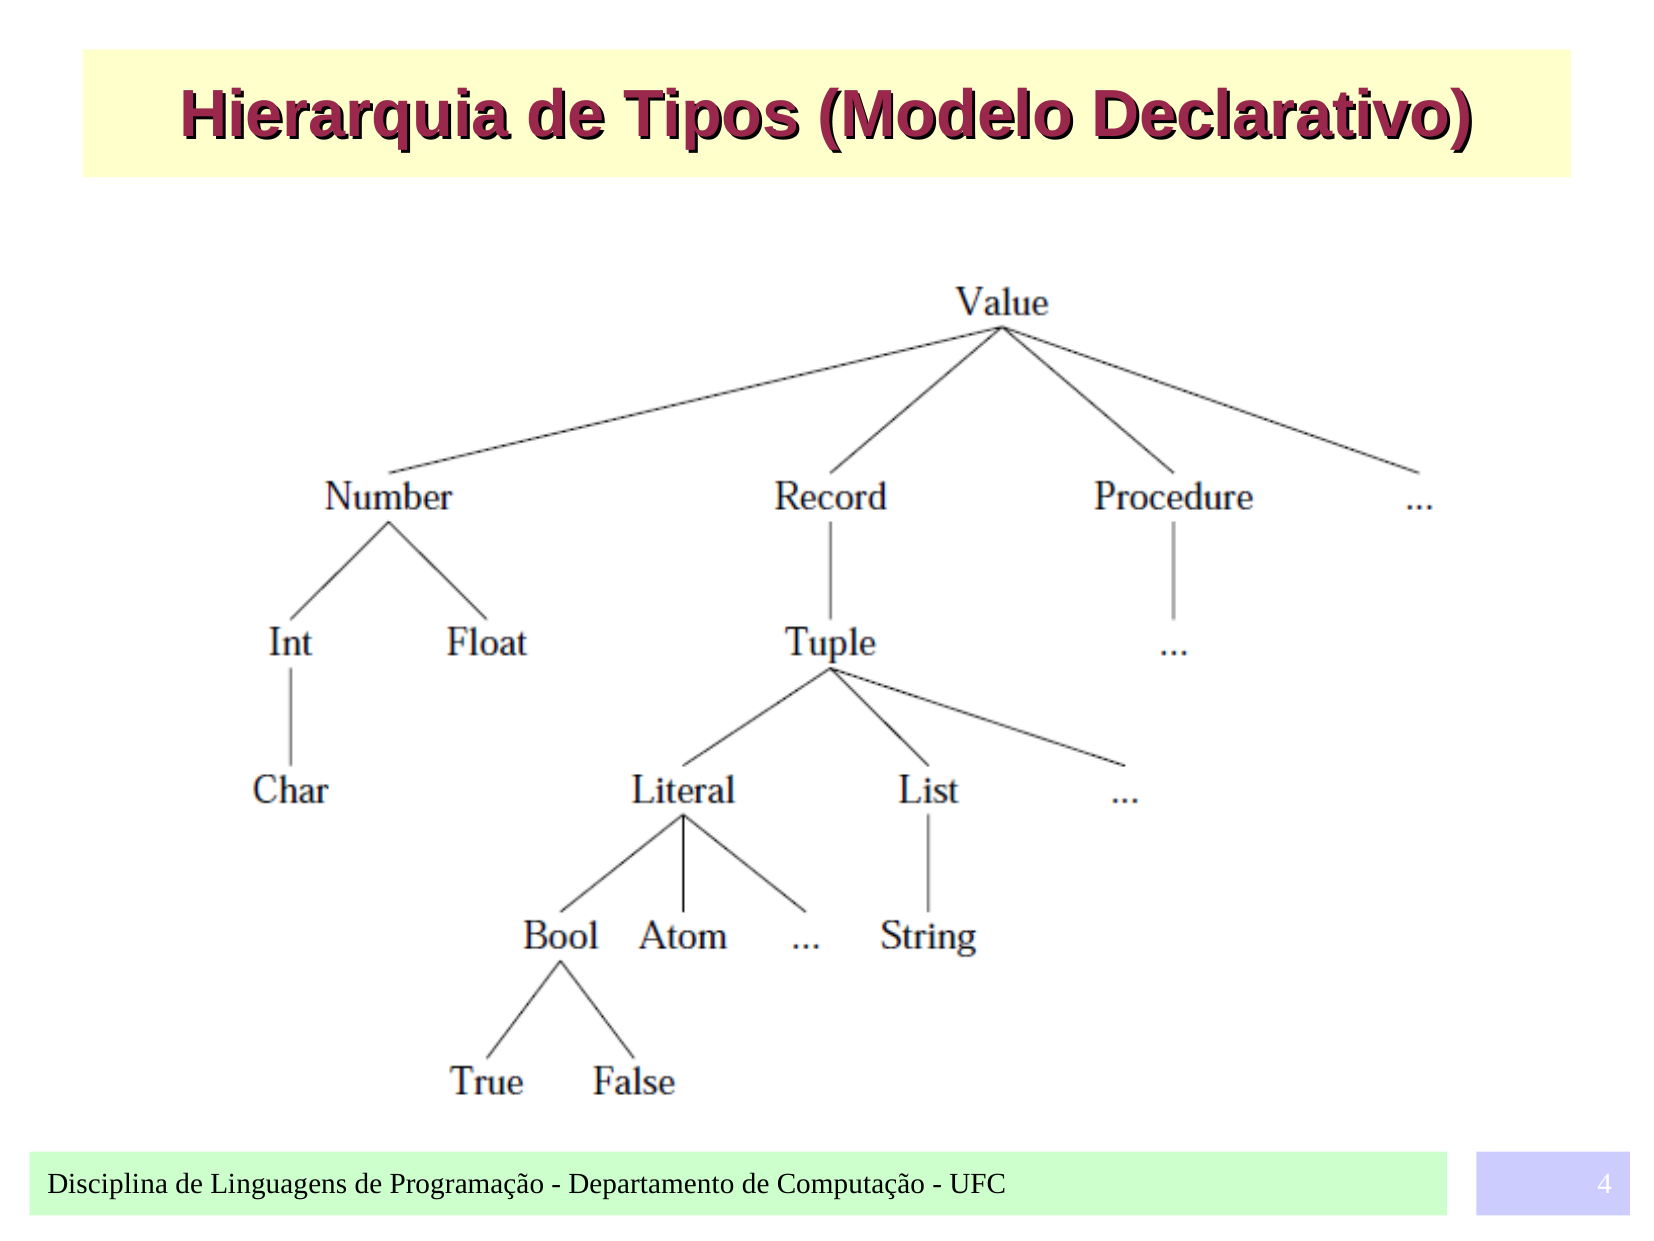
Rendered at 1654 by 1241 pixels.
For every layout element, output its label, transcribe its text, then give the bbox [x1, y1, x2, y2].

picture [236, 265, 1447, 1105]
title Hierarquia de Tipos (Modelo Declarativo) [82, 49, 1571, 178]
